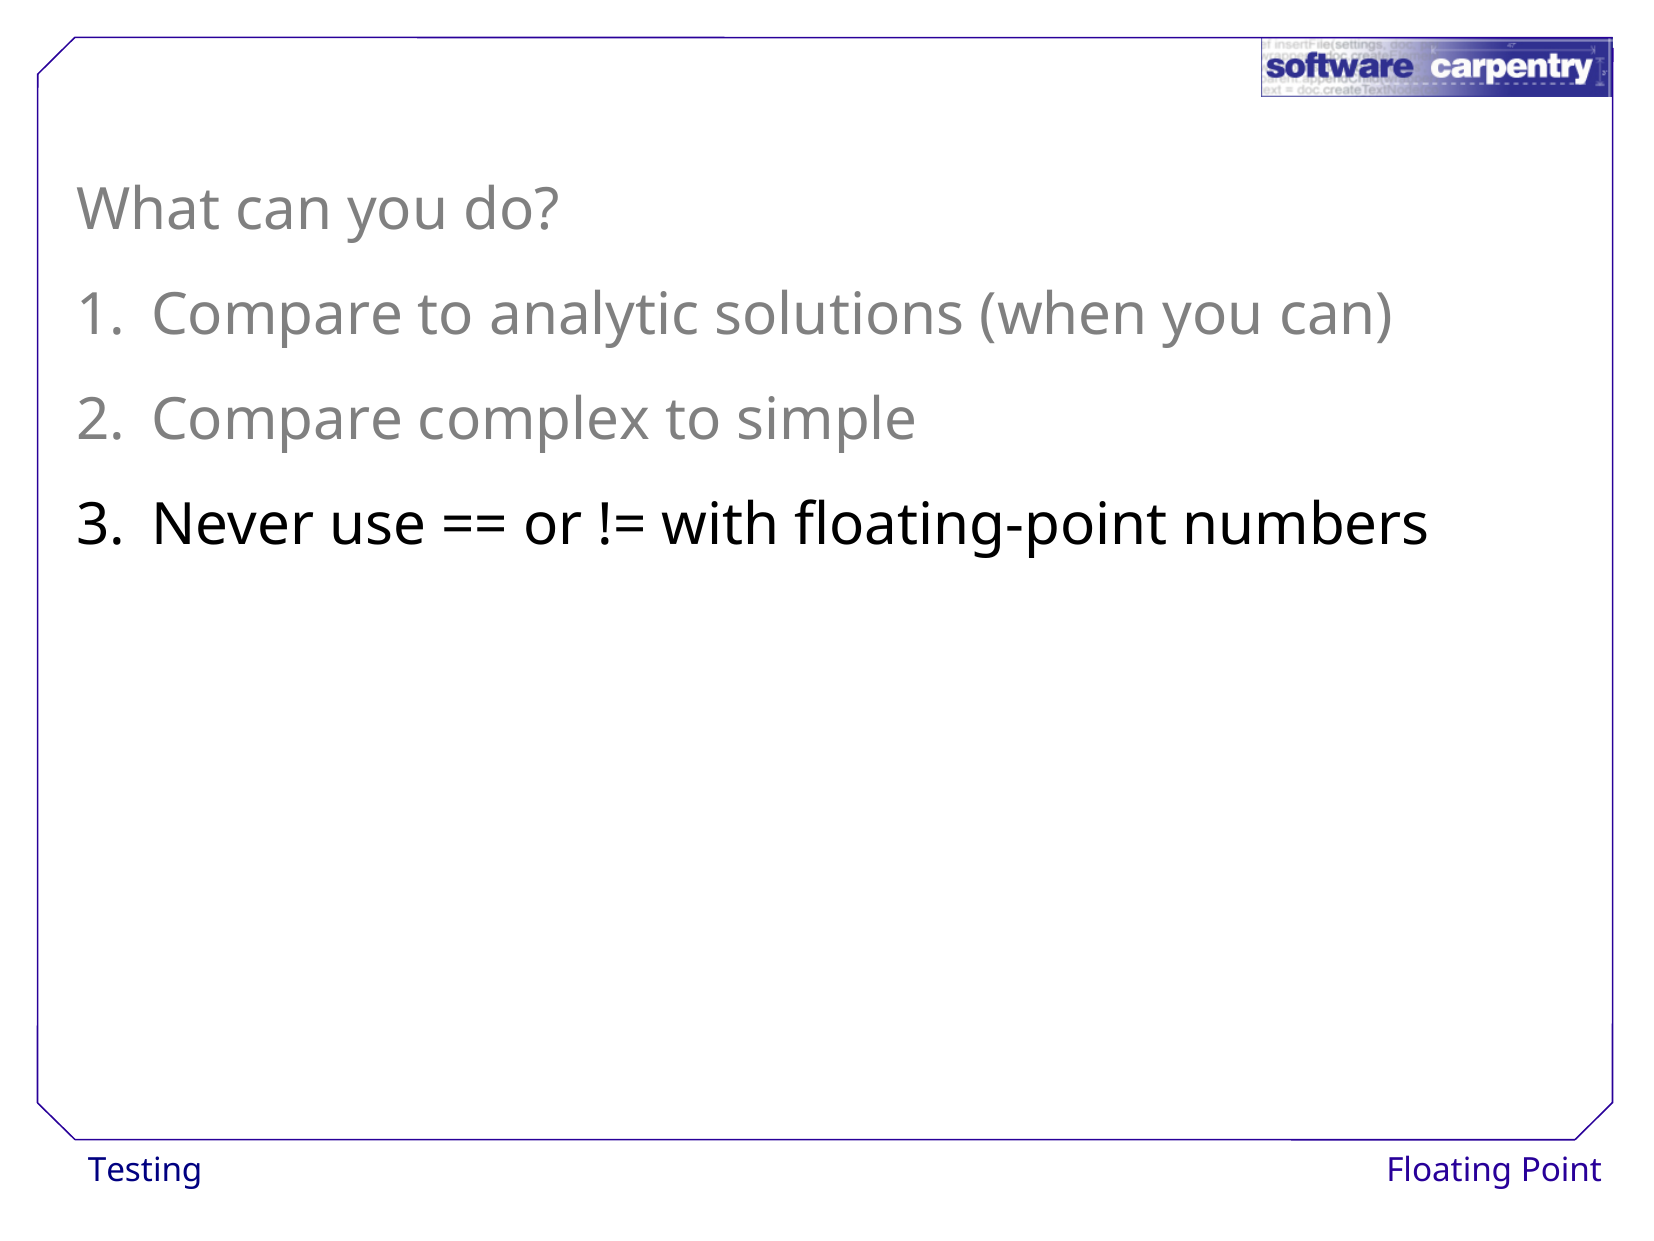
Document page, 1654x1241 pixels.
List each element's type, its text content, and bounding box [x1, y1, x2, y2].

picture [1261, 39, 1613, 97]
text_box What can you do? 1. Compare to analytic solutions (when you can) 2. Compare complex to simple 3. Never use == or != with floating-point numbers [61, 128, 1595, 564]
